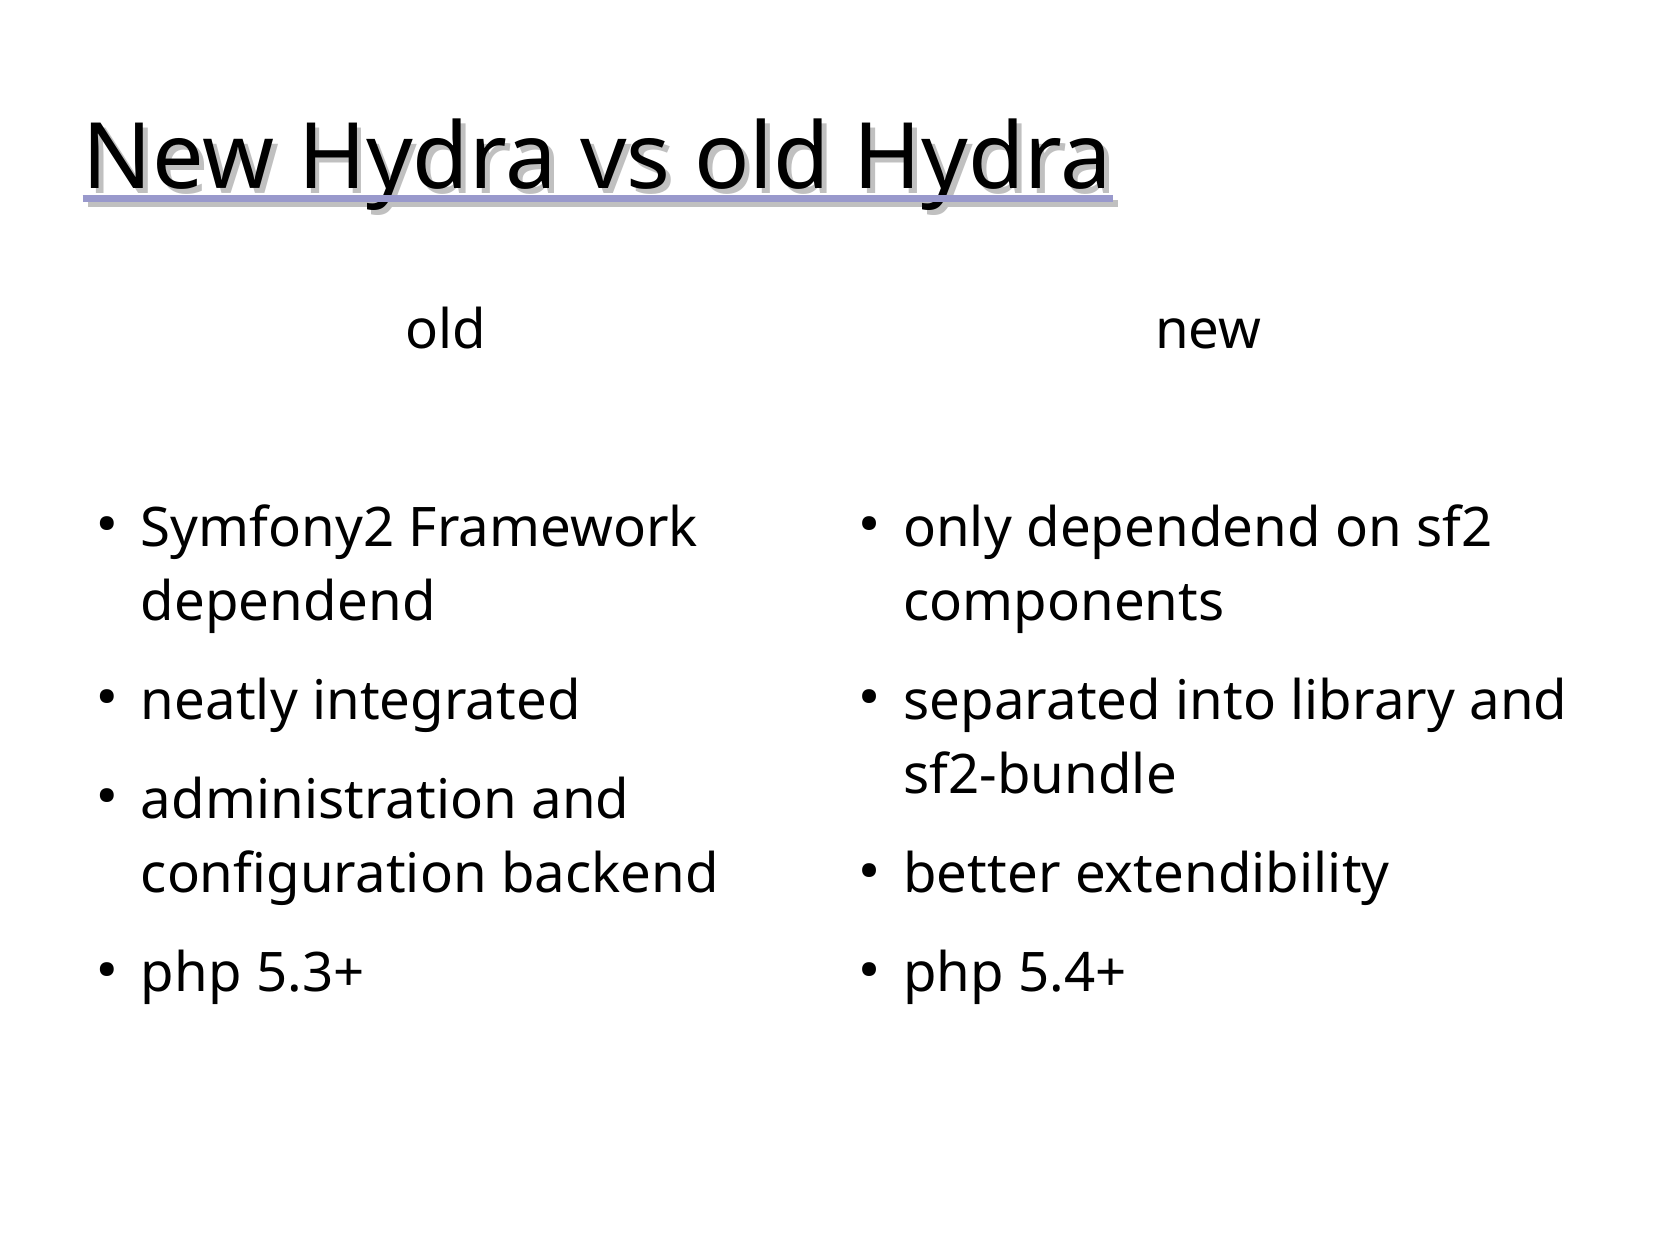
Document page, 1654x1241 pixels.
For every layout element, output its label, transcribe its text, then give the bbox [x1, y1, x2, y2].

list new only dependend on sf2 components separated into library and sf2-bundle better extendibility php 5.4+ [845, 290, 1572, 1010]
list old Symfony2 Framework dependend neatly integrated administration and configuration backend php 5.3+ [82, 290, 809, 1010]
title New Hydra vs old Hydra [82, 49, 1571, 257]
